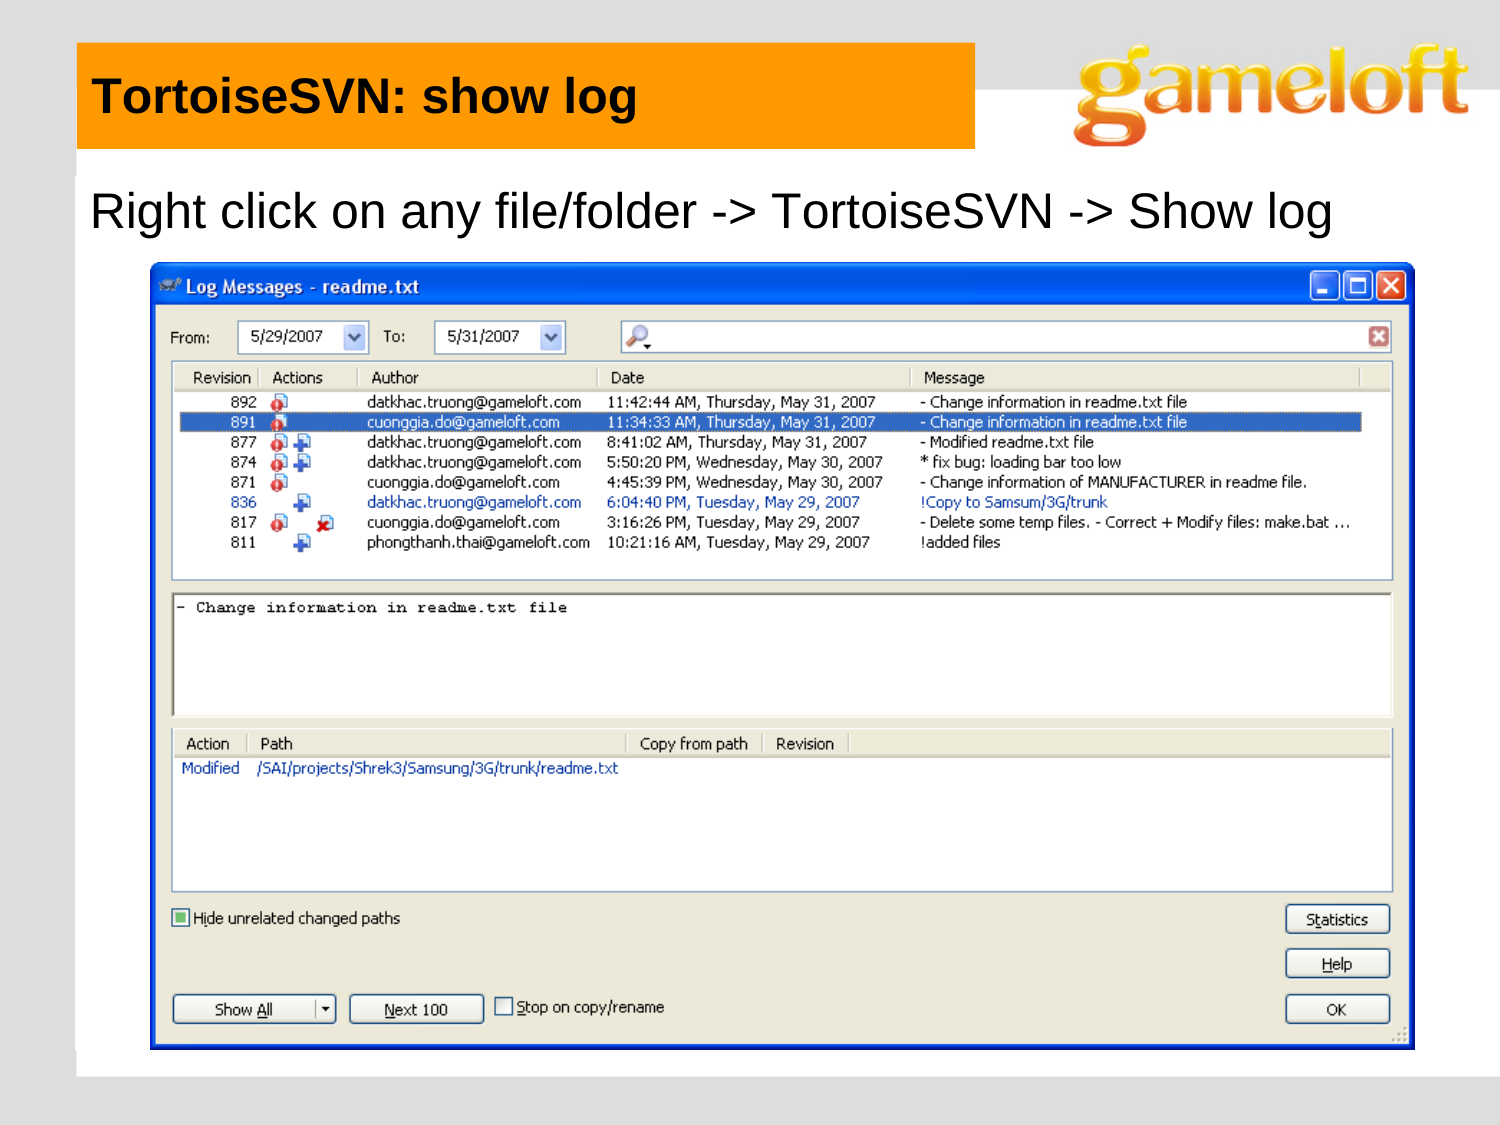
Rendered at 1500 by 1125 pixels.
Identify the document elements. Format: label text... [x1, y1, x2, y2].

picture [0, 0, 1500, 1125]
text_box TortoiseSVN: show log [76, 42, 976, 149]
text_box Right click on any file/folder -> TortoiseSVN -> Show log [75, 175, 1471, 1051]
